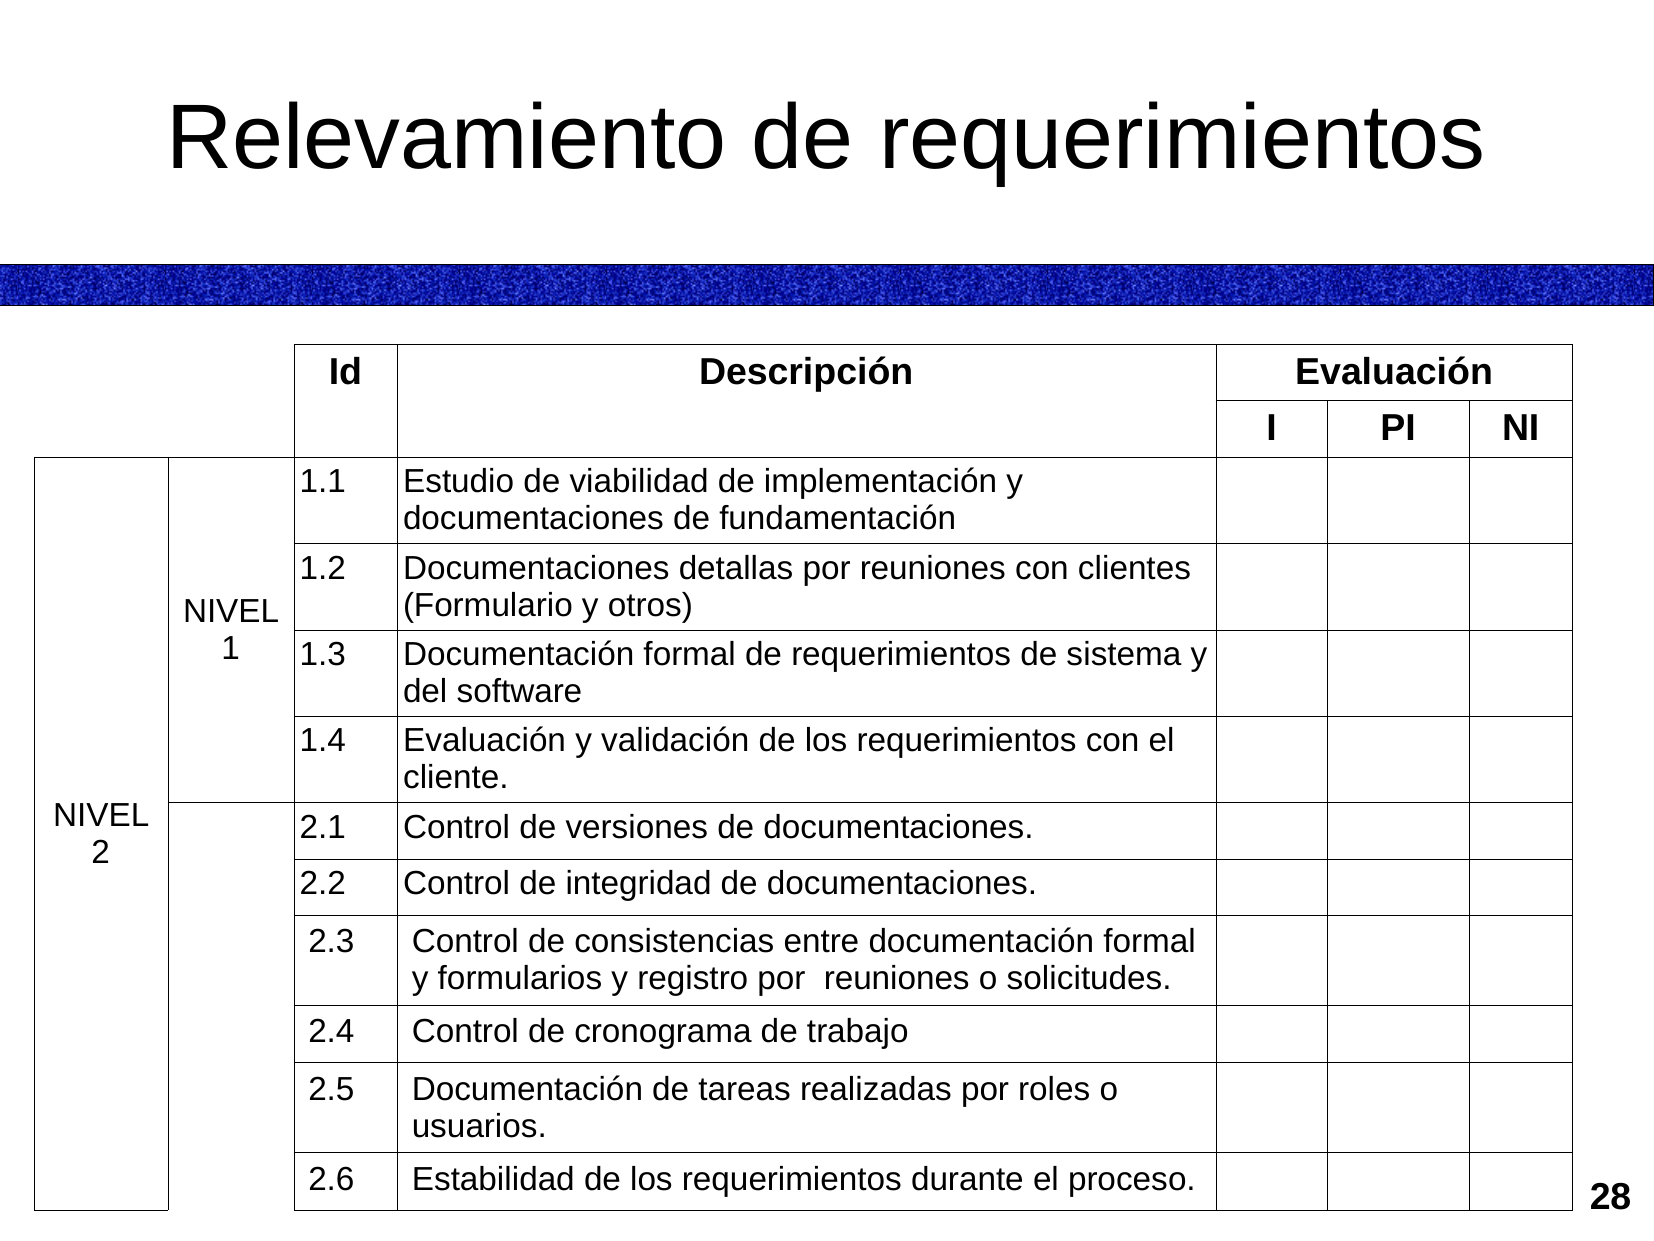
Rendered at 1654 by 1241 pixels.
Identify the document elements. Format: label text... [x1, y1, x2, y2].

table_cell [1470, 860, 1572, 915]
table_header [34, 344, 168, 401]
table_cell [1217, 717, 1327, 802]
table_cell 1.1 [295, 458, 397, 543]
table_cell NI [1470, 401, 1572, 457]
table_cell [169, 859, 294, 915]
table_cell [1470, 1006, 1572, 1062]
table_cell 2.5 [295, 1063, 397, 1152]
table_cell [1217, 458, 1327, 543]
table_cell Documentación de tareas realizadas por roles o usuarios. [398, 1063, 1216, 1152]
table_cell NIVEL 1 [169, 458, 294, 802]
table_cell [1470, 631, 1572, 716]
table_cell [1217, 916, 1327, 1005]
table_cell Documentación formal de requerimientos de sistema y del software [398, 631, 1216, 716]
table_cell [1328, 631, 1469, 716]
table_cell 2.1 [295, 803, 397, 859]
table_header Descripción [398, 345, 1216, 457]
table_cell [1217, 631, 1327, 716]
table_cell 2.6 [295, 1153, 397, 1210]
table_cell Control de consistencias entre documentación formal y formularios y registro por reuniones o solicitudes. [398, 916, 1216, 1005]
table_cell 1.2 [295, 544, 397, 630]
table_cell PI [1328, 401, 1469, 457]
table_cell [1328, 803, 1469, 859]
table_cell 2.2 [295, 860, 397, 915]
table_cell 2.4 [295, 1006, 397, 1062]
table_cell [1328, 1063, 1469, 1152]
table_cell [1328, 1153, 1469, 1210]
table_cell 1.4 [295, 717, 397, 802]
table_cell [1217, 544, 1327, 630]
table_cell [168, 401, 294, 457]
title Relevamiento de requerimientos [58, 21, 1595, 253]
table_cell [1328, 860, 1469, 915]
table_cell NIVEL 2 [35, 458, 168, 1210]
table_cell [1470, 458, 1572, 543]
table_cell Control de versiones de documentaciones. [398, 803, 1216, 859]
table_cell [1470, 1063, 1572, 1152]
table_cell Evaluación y validación de los requerimientos con el cliente. [398, 717, 1216, 802]
table_header Evaluación [1217, 345, 1572, 400]
table_cell [1217, 1006, 1327, 1062]
table_cell Control de integridad de documentaciones. [398, 860, 1216, 915]
table_cell [169, 803, 294, 859]
table_cell [1328, 458, 1469, 543]
table_cell I [1217, 401, 1327, 457]
table_cell [1470, 803, 1572, 859]
table_cell [1217, 1153, 1327, 1210]
table_cell [1470, 717, 1572, 802]
table_cell Estudio de viabilidad de implementación y documentaciones de fundamentación [398, 458, 1216, 543]
table_cell [1328, 916, 1469, 1005]
table_cell [34, 401, 168, 457]
picture [0, 265, 1653, 305]
table_cell [1328, 717, 1469, 802]
text_box <número> [1575, 1168, 1654, 1240]
table_cell [1470, 916, 1572, 1005]
table_cell Estabilidad de los requerimientos durante el proceso. [398, 1153, 1216, 1210]
table_cell [169, 915, 294, 1210]
table_cell 1.3 [295, 631, 397, 716]
table_cell [1217, 1063, 1327, 1152]
table_cell [1217, 803, 1327, 859]
table_cell [1217, 860, 1327, 915]
table_cell 2.3 [295, 916, 397, 1005]
table_cell Control de cronograma de trabajo [398, 1006, 1216, 1062]
table_header [168, 344, 294, 401]
table_cell Documentaciones detallas por reuniones con clientes (Formulario y otros) [398, 544, 1216, 630]
table_cell [1328, 1006, 1469, 1062]
table_cell [1470, 1153, 1572, 1210]
table_cell [1328, 544, 1469, 630]
table_cell [1470, 544, 1572, 630]
table_header Id [295, 345, 397, 457]
